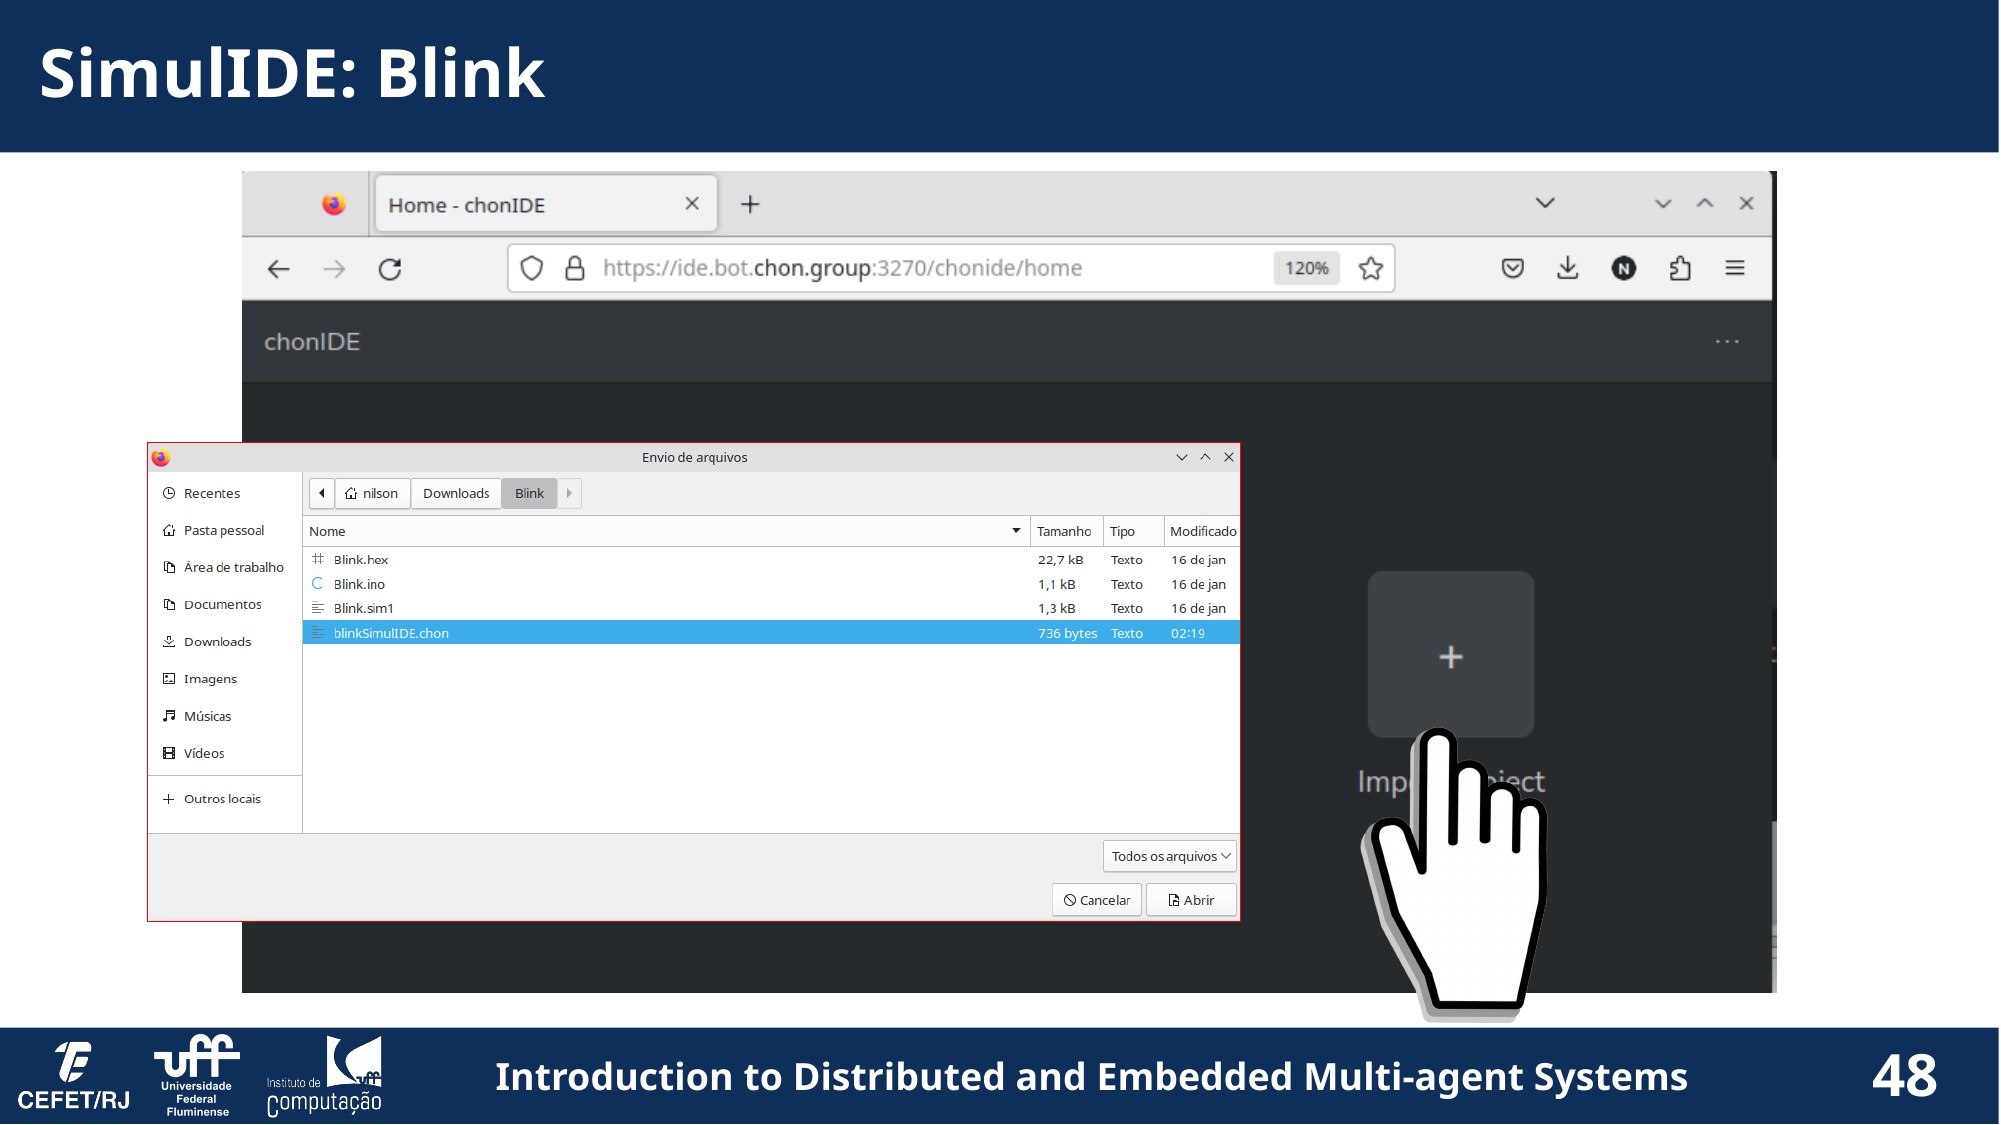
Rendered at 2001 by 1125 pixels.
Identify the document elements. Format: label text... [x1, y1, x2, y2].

picture [18, 1021, 129, 1125]
text_box SimulIDE: Blink [25, 23, 1998, 116]
picture [153, 1033, 241, 1121]
picture [147, 171, 1777, 1024]
picture [265, 1033, 383, 1118]
